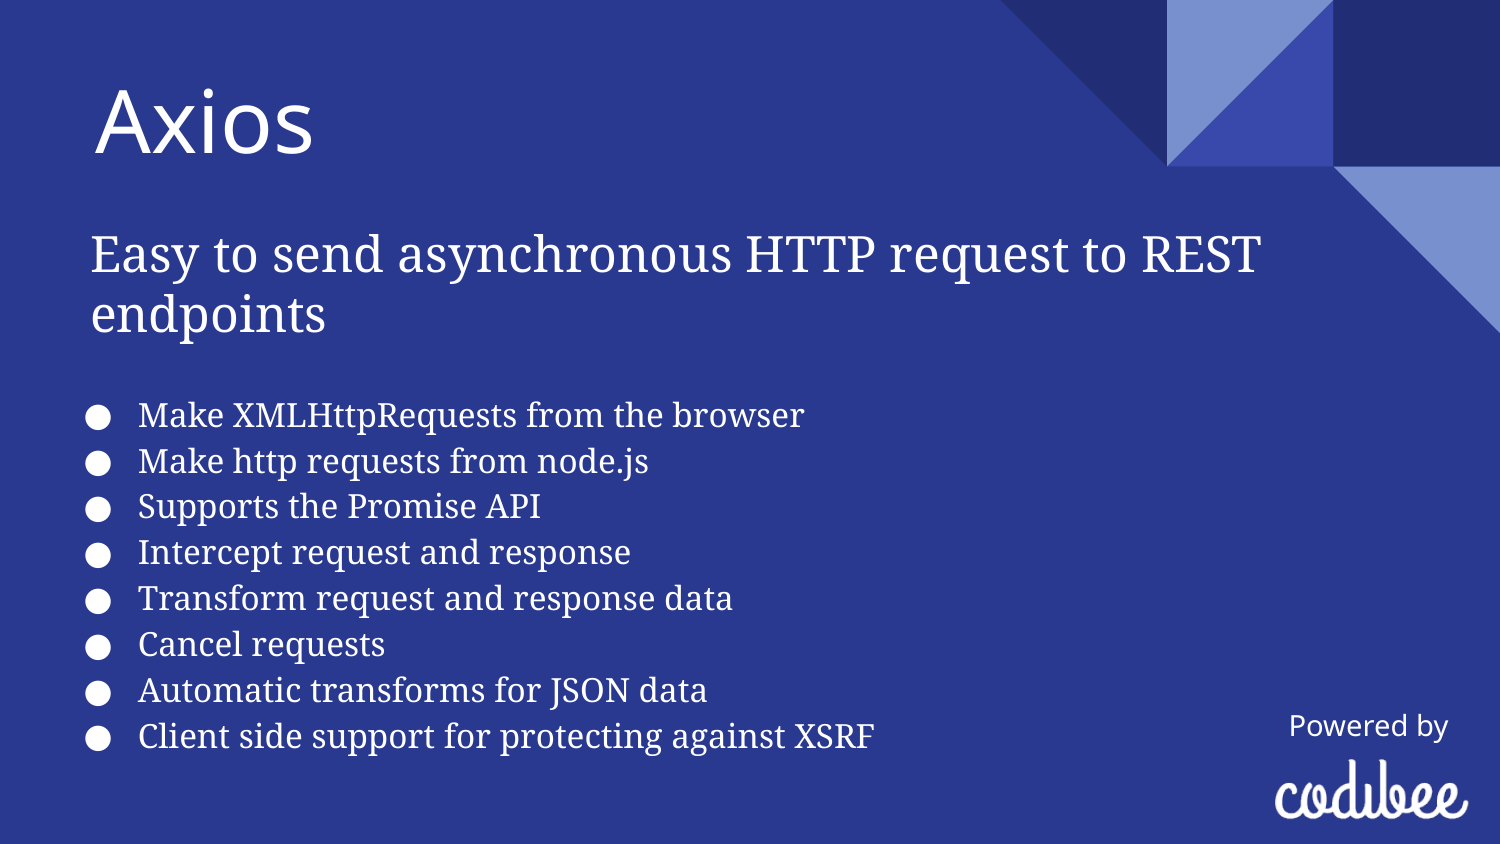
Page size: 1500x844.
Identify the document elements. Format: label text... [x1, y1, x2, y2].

title Axios [80, 48, 981, 186]
subtitle Easy to send asynchronous HTTP request to REST endpoints Make XMLHttpRequests from the browser Make http requests from node.js Supports the Promise API Intercept request and response Transform request and response data Cancel requests Automatic transforms for JSON data Client side support for protecting against XSRF [0, 207, 1349, 780]
picture [1250, 752, 1488, 833]
text_box Powered by [1349, 691, 1488, 752]
